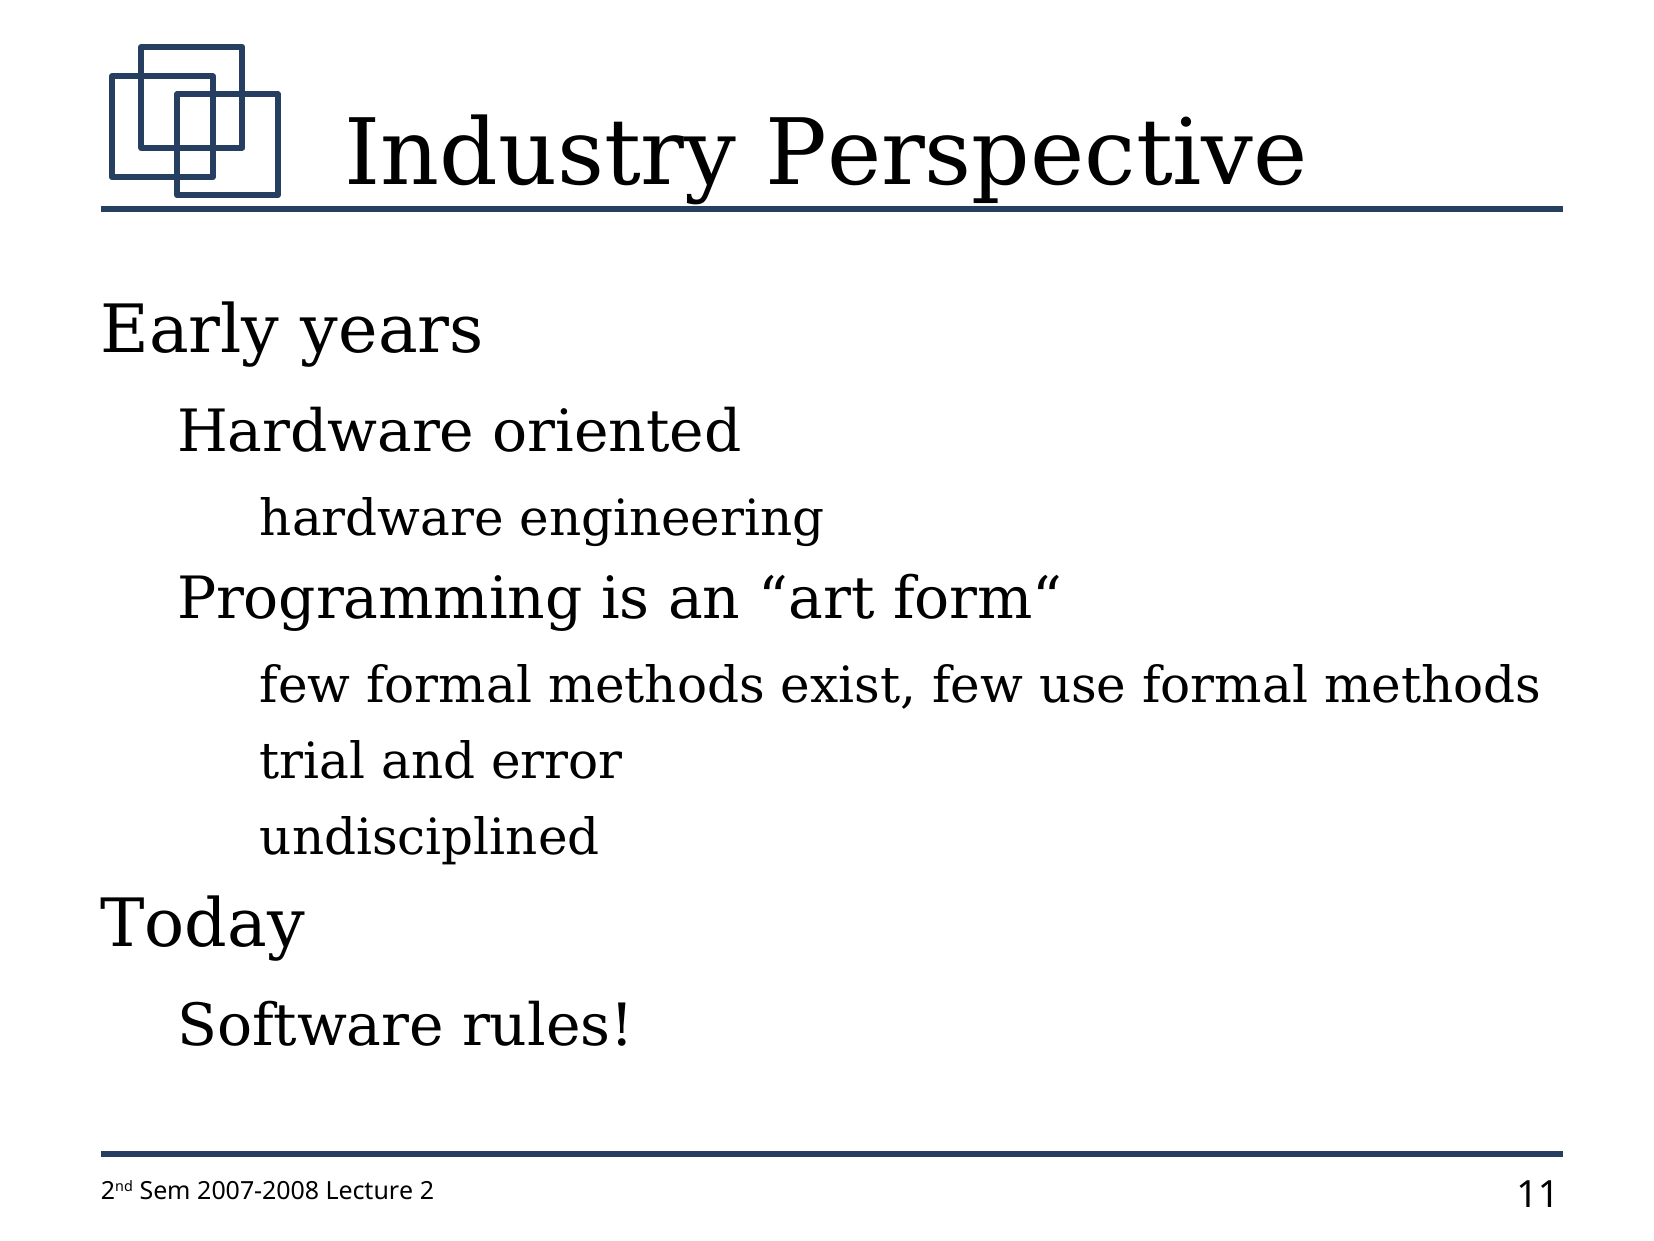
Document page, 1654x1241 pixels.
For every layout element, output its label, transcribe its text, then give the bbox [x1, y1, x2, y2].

list Early years Hardware oriented hardware engineering Programming is an “art form“ few formal methods exist, few use formal methods trial and error undisciplined Today Software rules! [82, 290, 1571, 1118]
title Industry Perspective [82, 49, 1571, 257]
